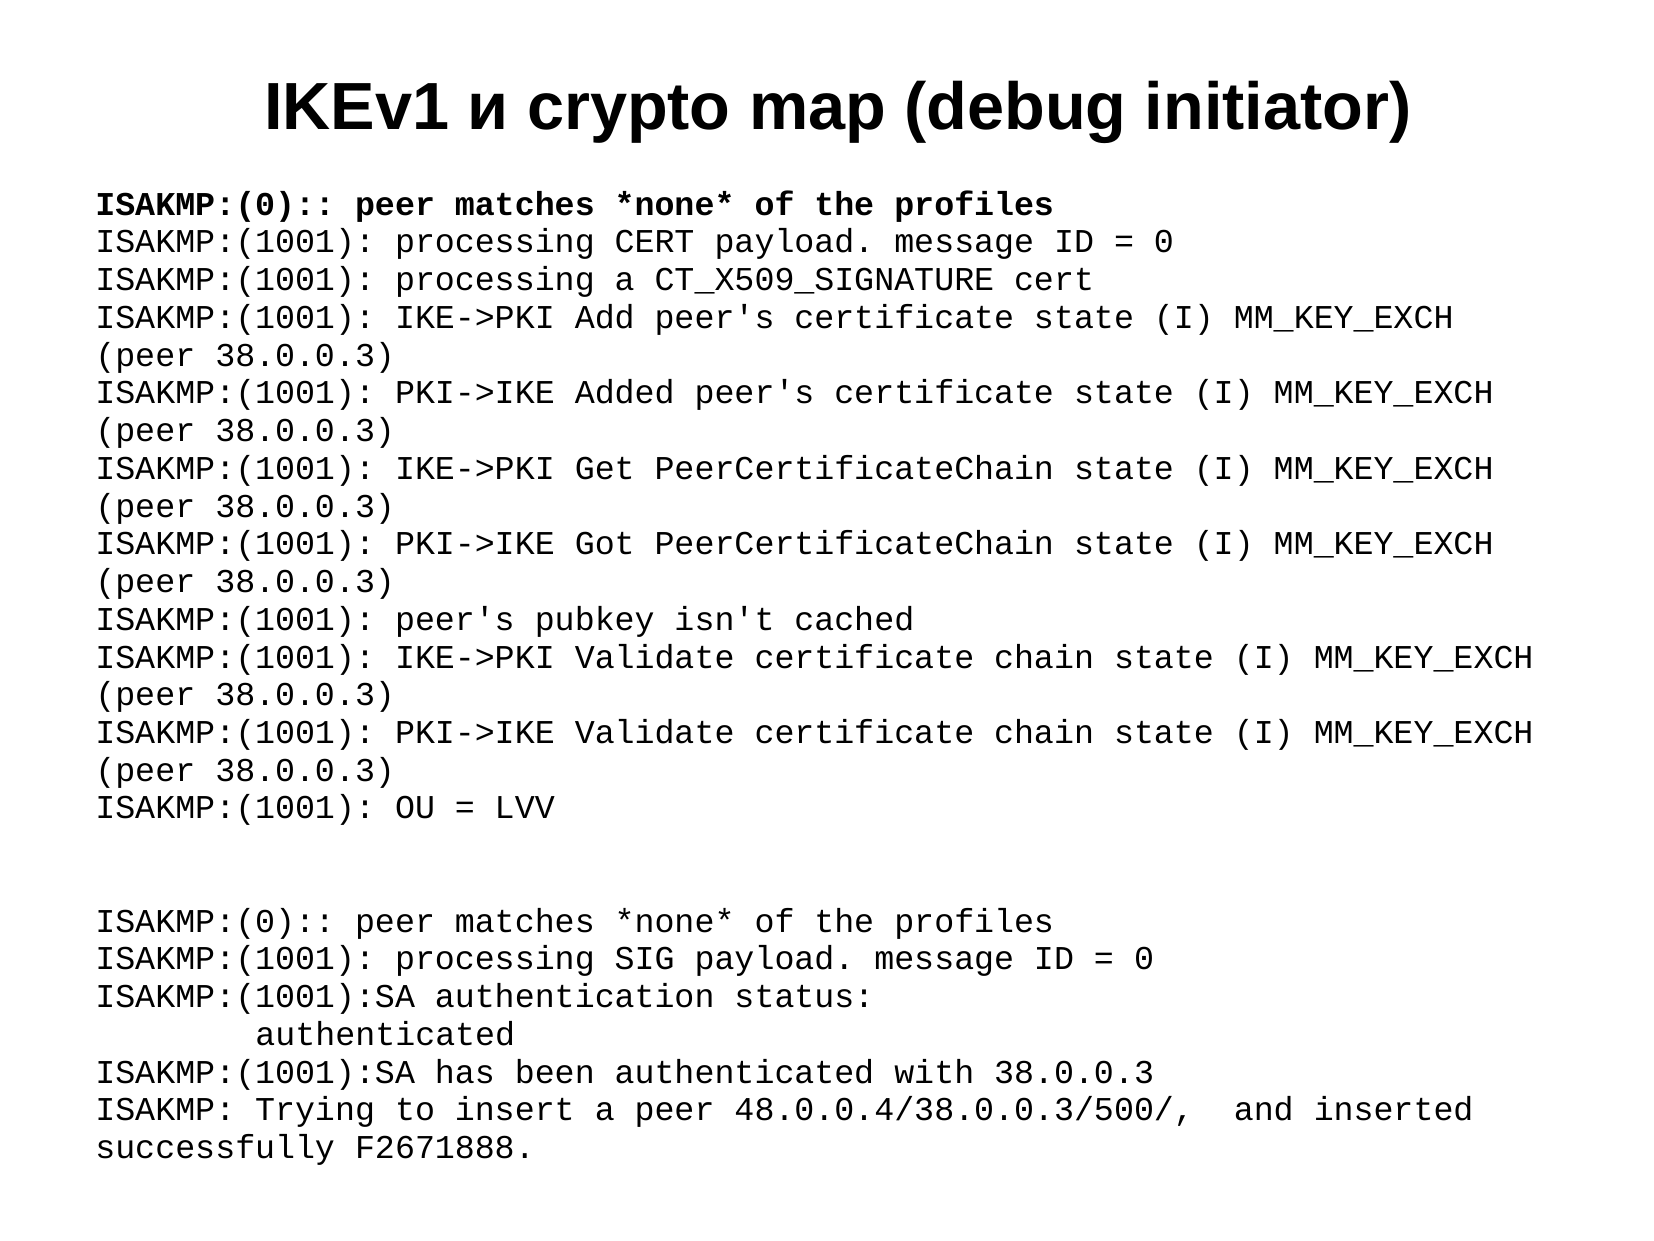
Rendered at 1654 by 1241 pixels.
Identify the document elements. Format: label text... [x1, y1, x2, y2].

text_box IKEv1 и crypto map (debug initiator) [64, 37, 1613, 151]
list ISAKMP:(0):: peer matches *none* of the profiles ISAKMP:(1001): processing CERT payload. message ID = 0 ISAKMP:(1001): processing a CT_X509_SIGNATURE cert ISAKMP:(1001): IKE->PKI Add peer's certificate state (I) MM_KEY_EXCH (peer 38.0.0.3) ISAKMP:(1001): PKI->IKE Added peer's certificate state (I) MM_KEY_EXCH (peer 38.0.0.3) ISAKMP:(1001): IKE->PKI Get PeerCertificateChain state (I) MM_KEY_EXCH (peer 38.0.0.3) ISAKMP:(1001): PKI->IKE Got PeerCertificateChain state (I) MM_KEY_EXCH (peer 38.0.0.3) ISAKMP:(1001): peer's pubkey isn't cached ISAKMP:(1001): IKE->PKI Validate certificate chain state (I) MM_KEY_EXCH (peer 38.0.0.3) ISAKMP:(1001): PKI->IKE Validate certificate chain state (I) MM_KEY_EXCH (peer 38.0.0.3) ISAKMP:(1001): OU = LVV ISAKMP:(0):: peer matches *none* of the profiles ISAKMP:(1001): processing SIG payload. message ID = 0 ISAKMP:(1001):SA authentication status: authenticated ISAKMP:(1001):SA has been authenticated with 38.0.0.3 ISAKMP: Trying to insert a peer 48.0.0.4/38.0.0.3/500/, and inserted successfully F2671888. [95, 187, 1538, 1208]
